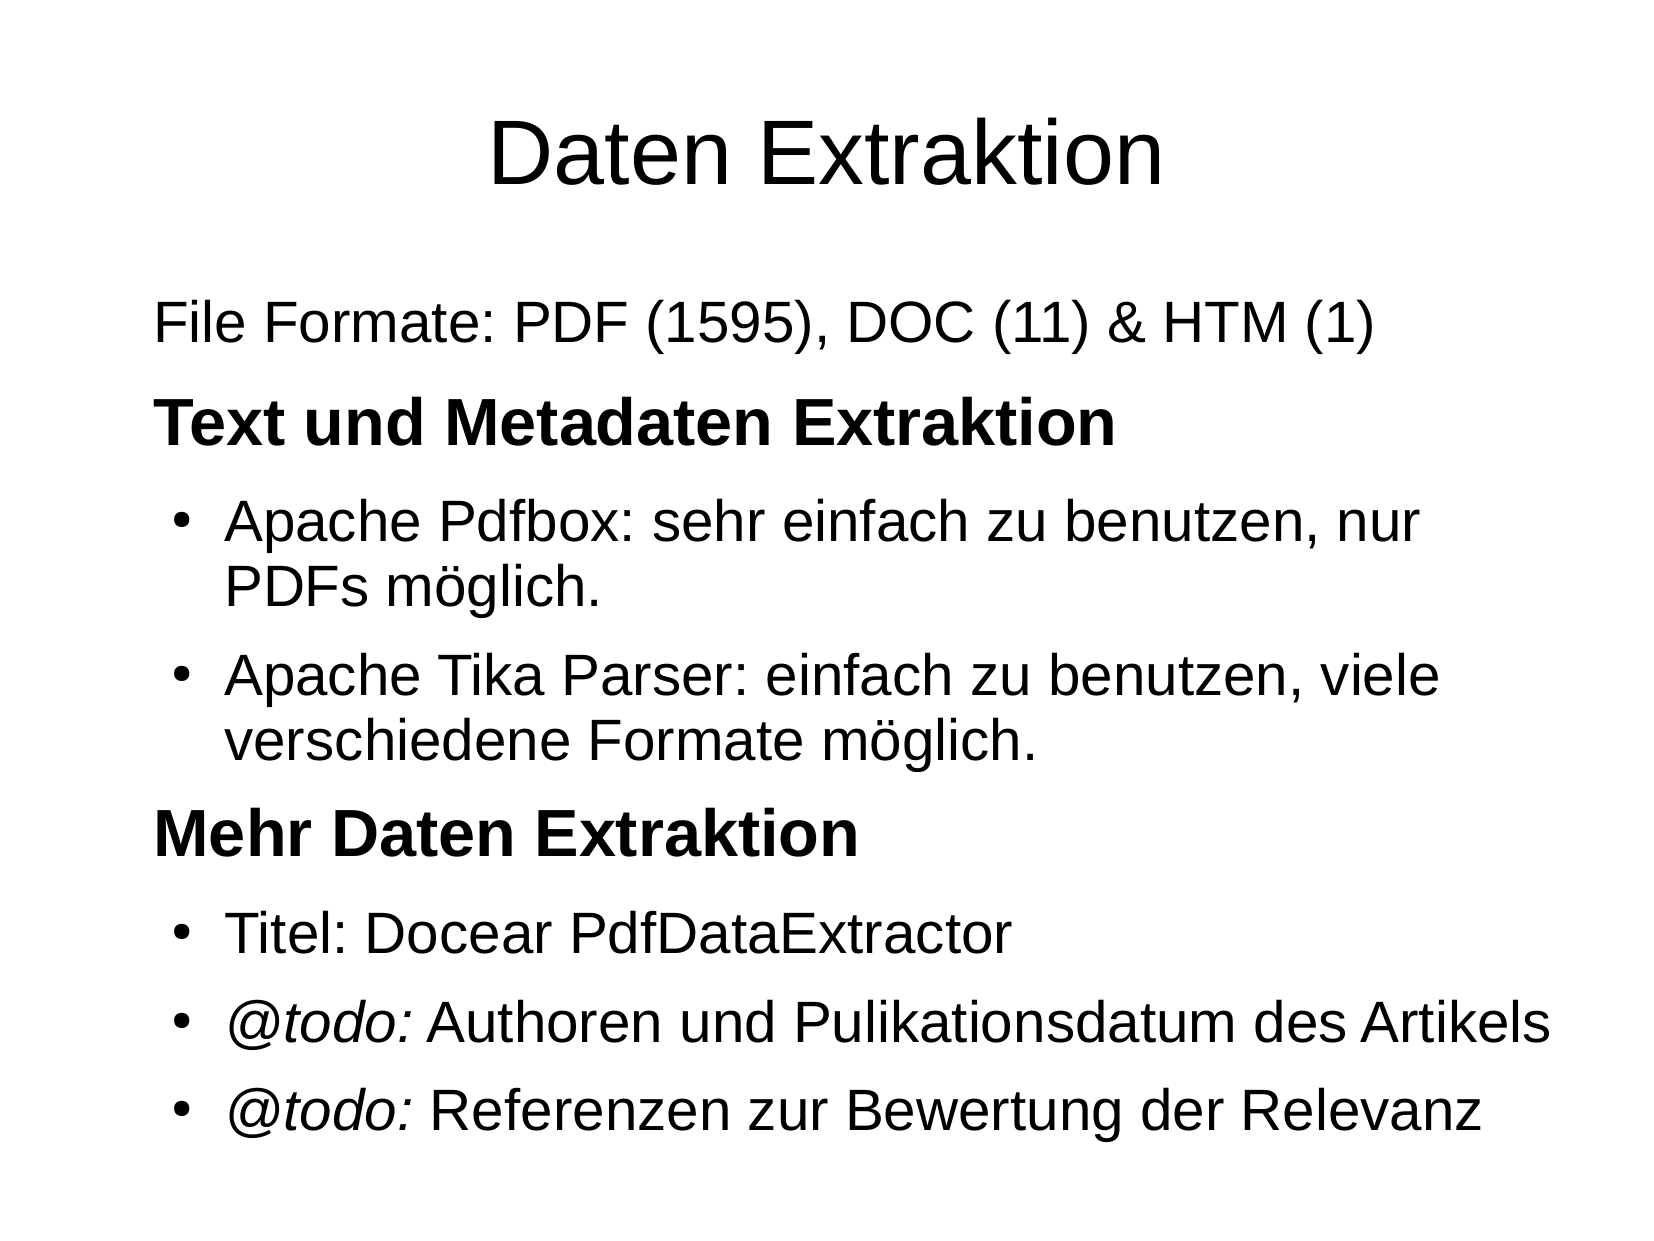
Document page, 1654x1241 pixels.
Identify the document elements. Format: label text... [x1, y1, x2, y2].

list File Formate: PDF (1595), DOC (11) & HTM (1) Text und Metadaten Extraktion Apache Pdfbox: sehr einfach zu benutzen, nur PDFs möglich. Apache Tika Parser: einfach zu benutzen, viele verschiedene Formate möglich. Mehr Daten Extraktion Titel: Docear PdfDataExtractor @todo: Authoren und Pulikationsdatum des Artikels @todo: Referenzen zur Bewertung der Relevanz [82, 290, 1571, 1142]
title Daten Extraktion [82, 49, 1571, 257]
